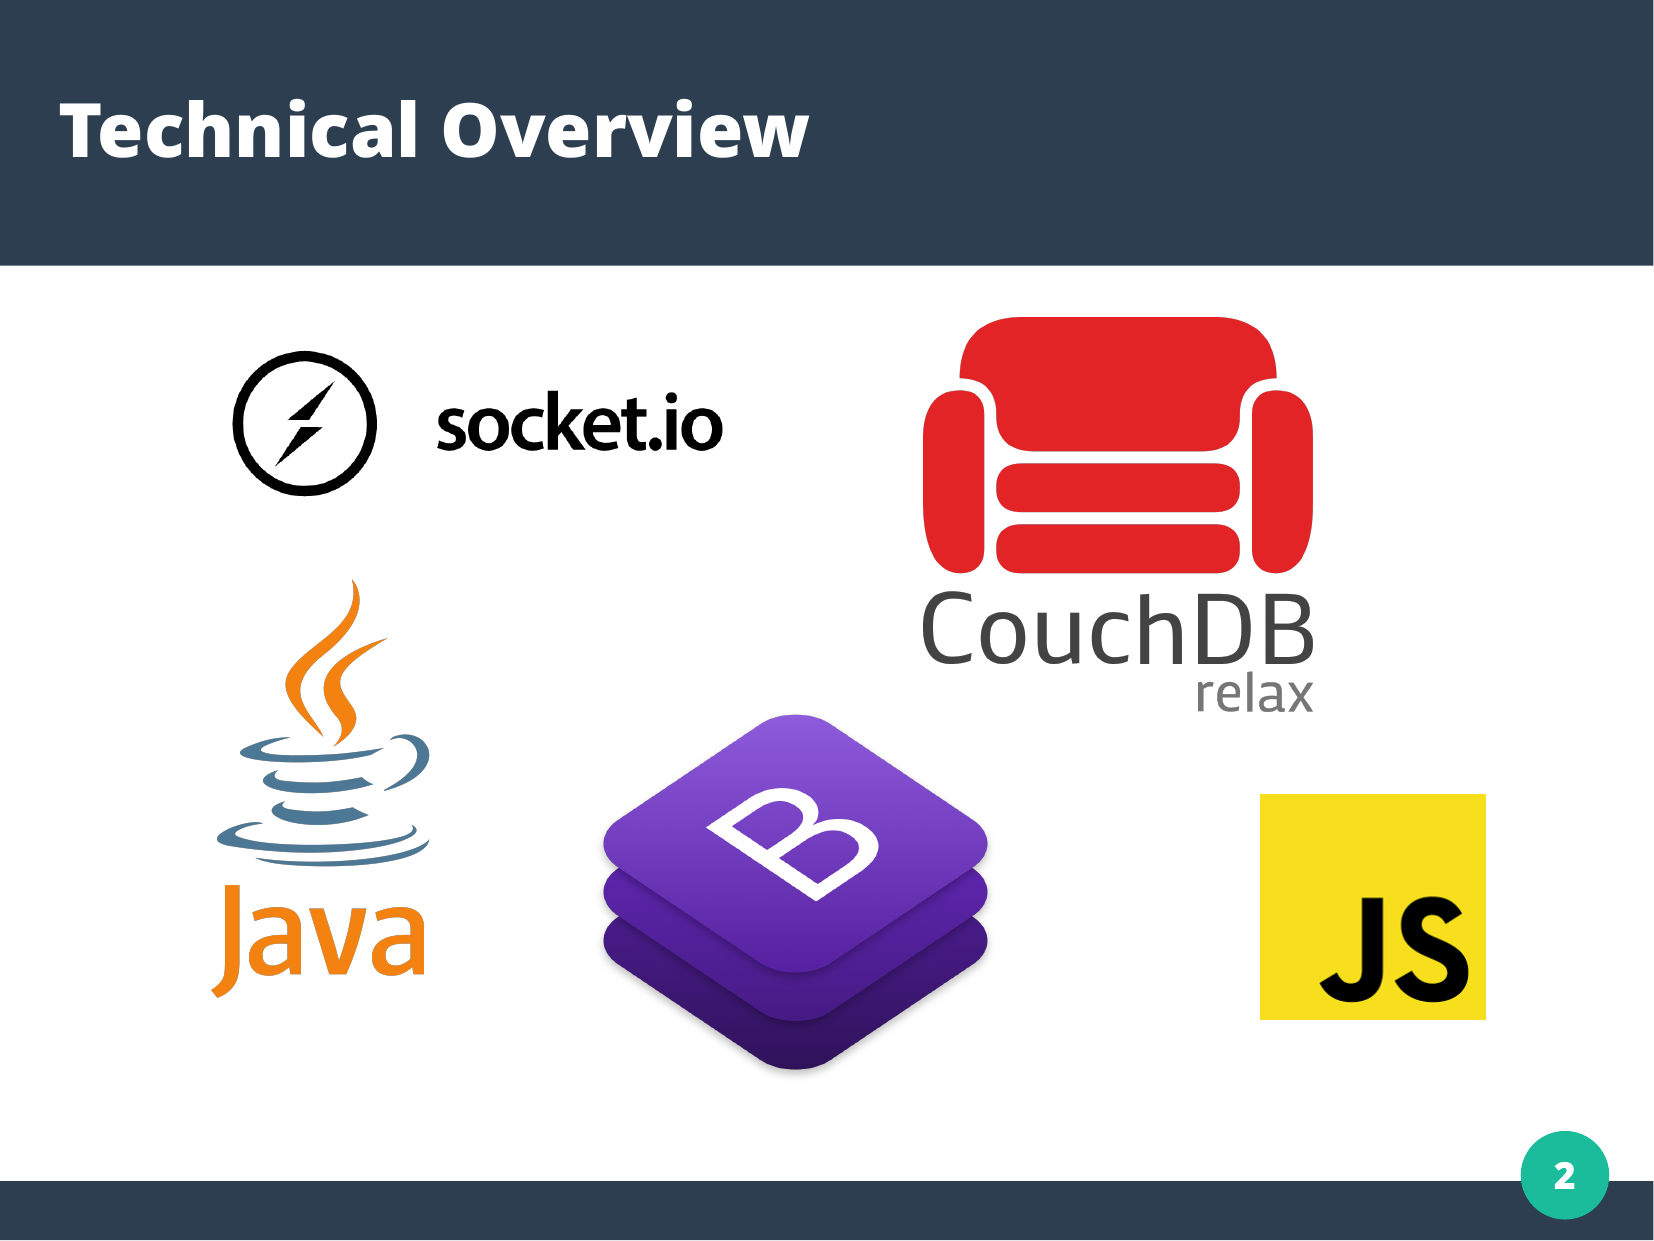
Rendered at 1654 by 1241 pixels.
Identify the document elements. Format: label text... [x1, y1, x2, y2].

picture [570, 317, 1313, 1083]
picture [193, 314, 766, 520]
picture [211, 579, 436, 1004]
picture [1260, 794, 1486, 1020]
title Technical Overview [59, 49, 1595, 207]
